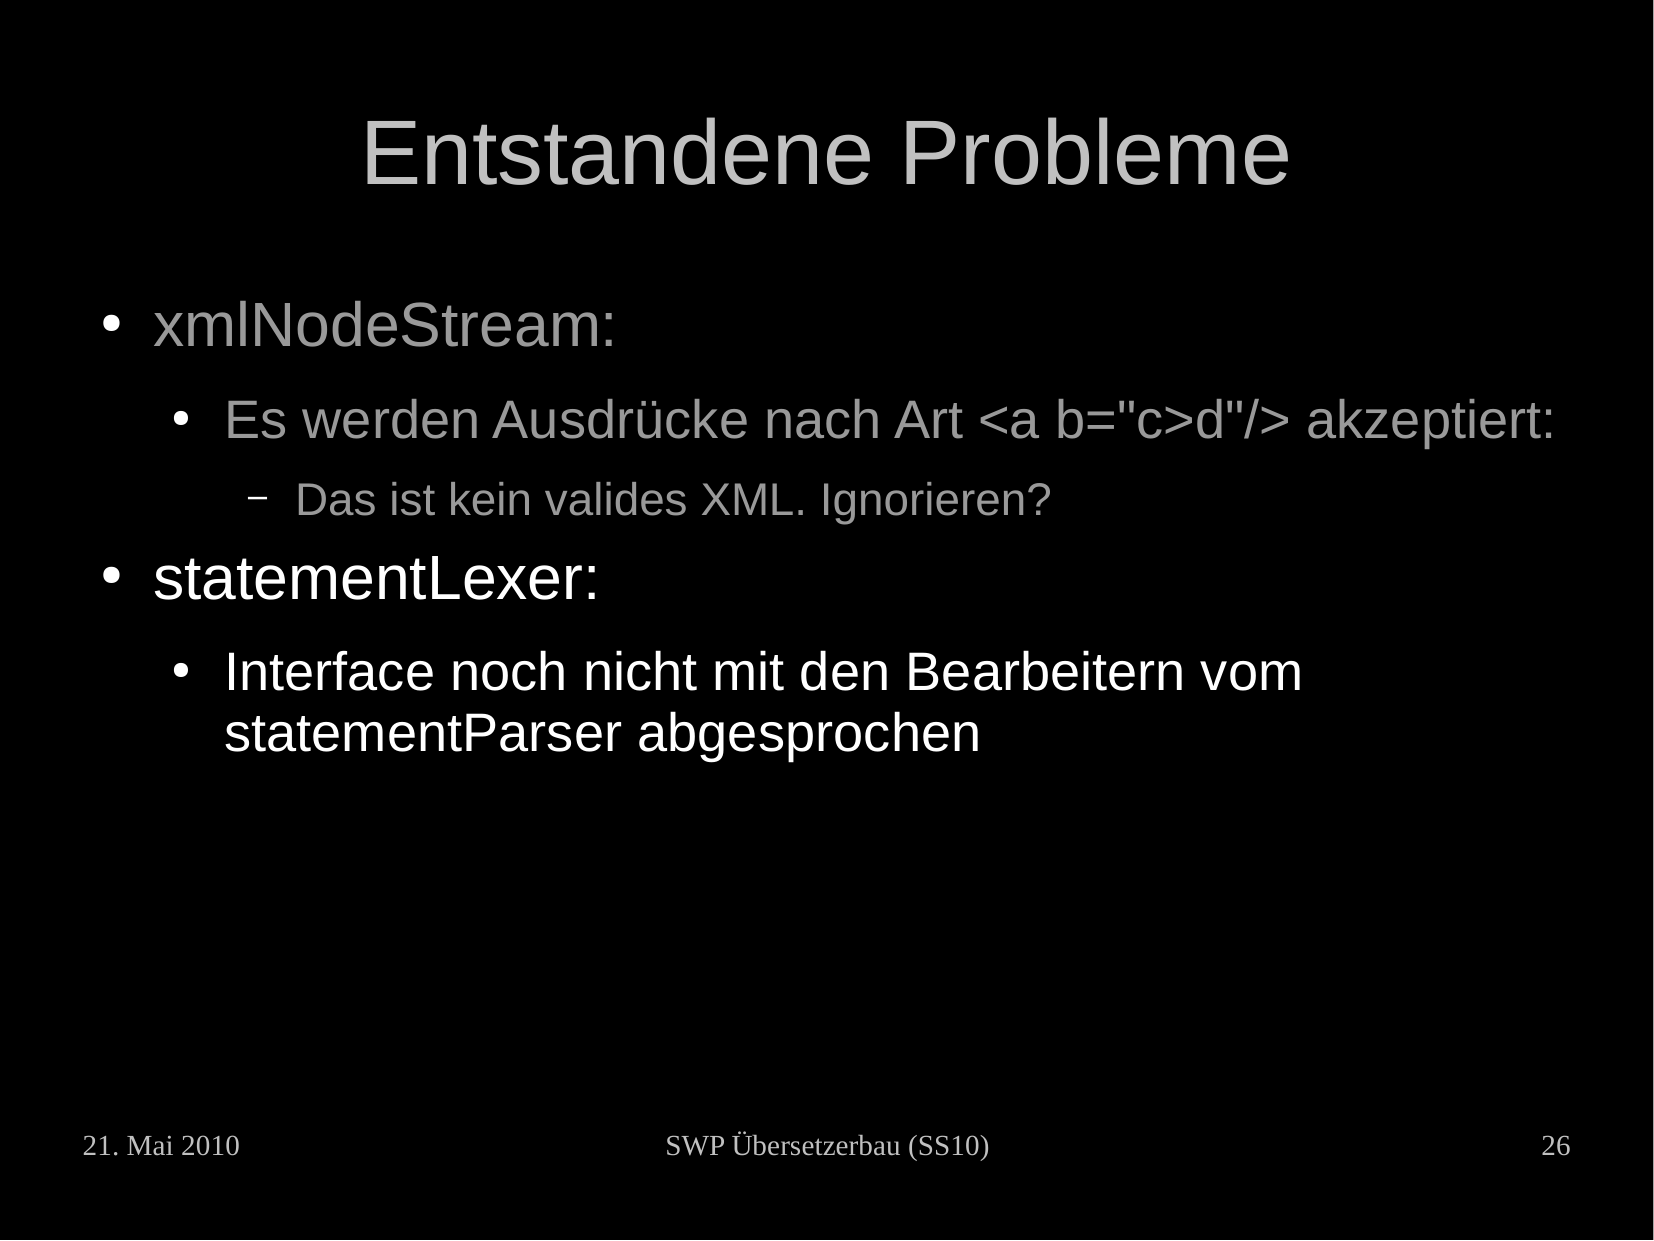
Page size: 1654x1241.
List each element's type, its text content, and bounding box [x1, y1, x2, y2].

title Entstandene Probleme [82, 49, 1571, 257]
list xmlNodeStream: Es werden Ausdrücke nach Art <a b="c>d"/> akzeptiert: Das ist kein valides XML. Ignorieren? statementLexer: Interface noch nicht mit den Bearbeitern vom statementParser abgesprochen [82, 290, 1571, 1109]
